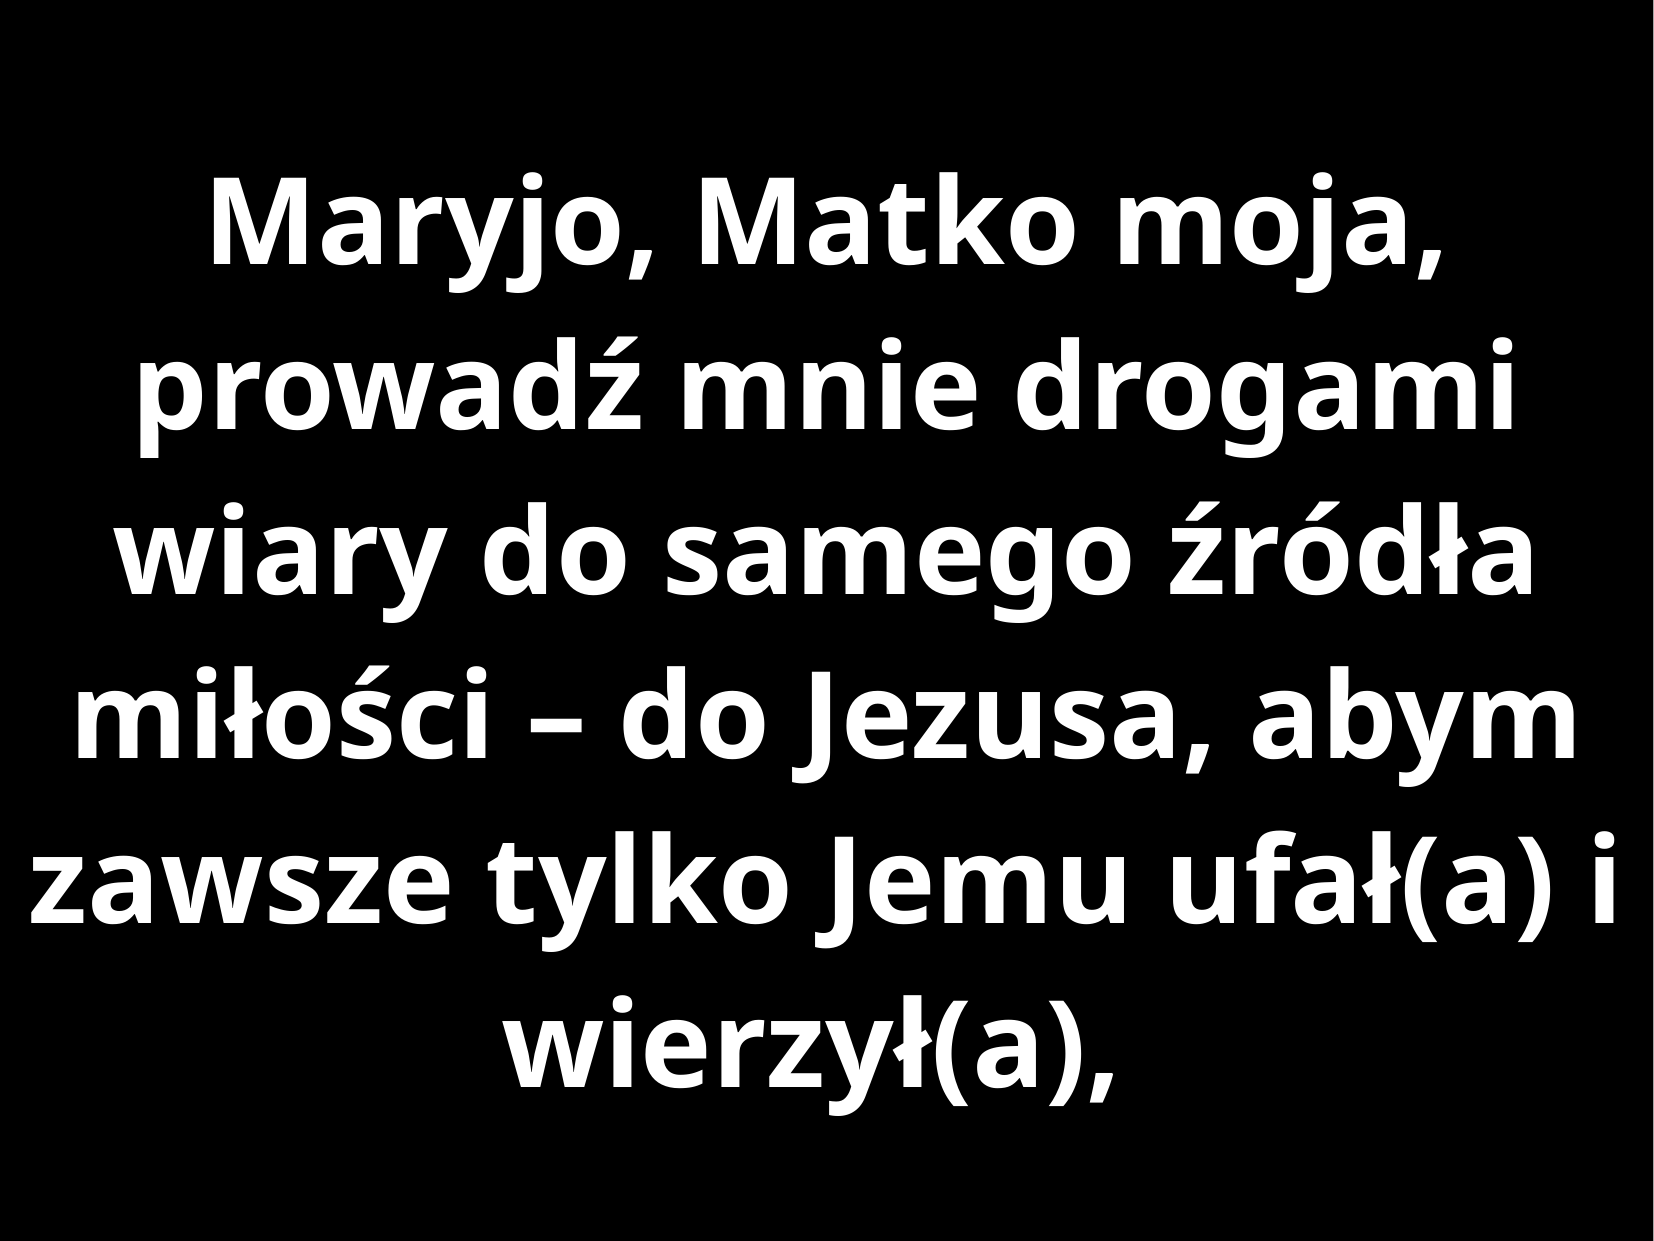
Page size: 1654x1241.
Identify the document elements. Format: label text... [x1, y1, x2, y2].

title Maryjo, Matko moja, prowadź mnie drogami wiary do samego źródła miłości – do Jezusa, abym zawsze tylko Jemu ufał(a) i wierzył(a), [0, 0, 1654, 1241]
